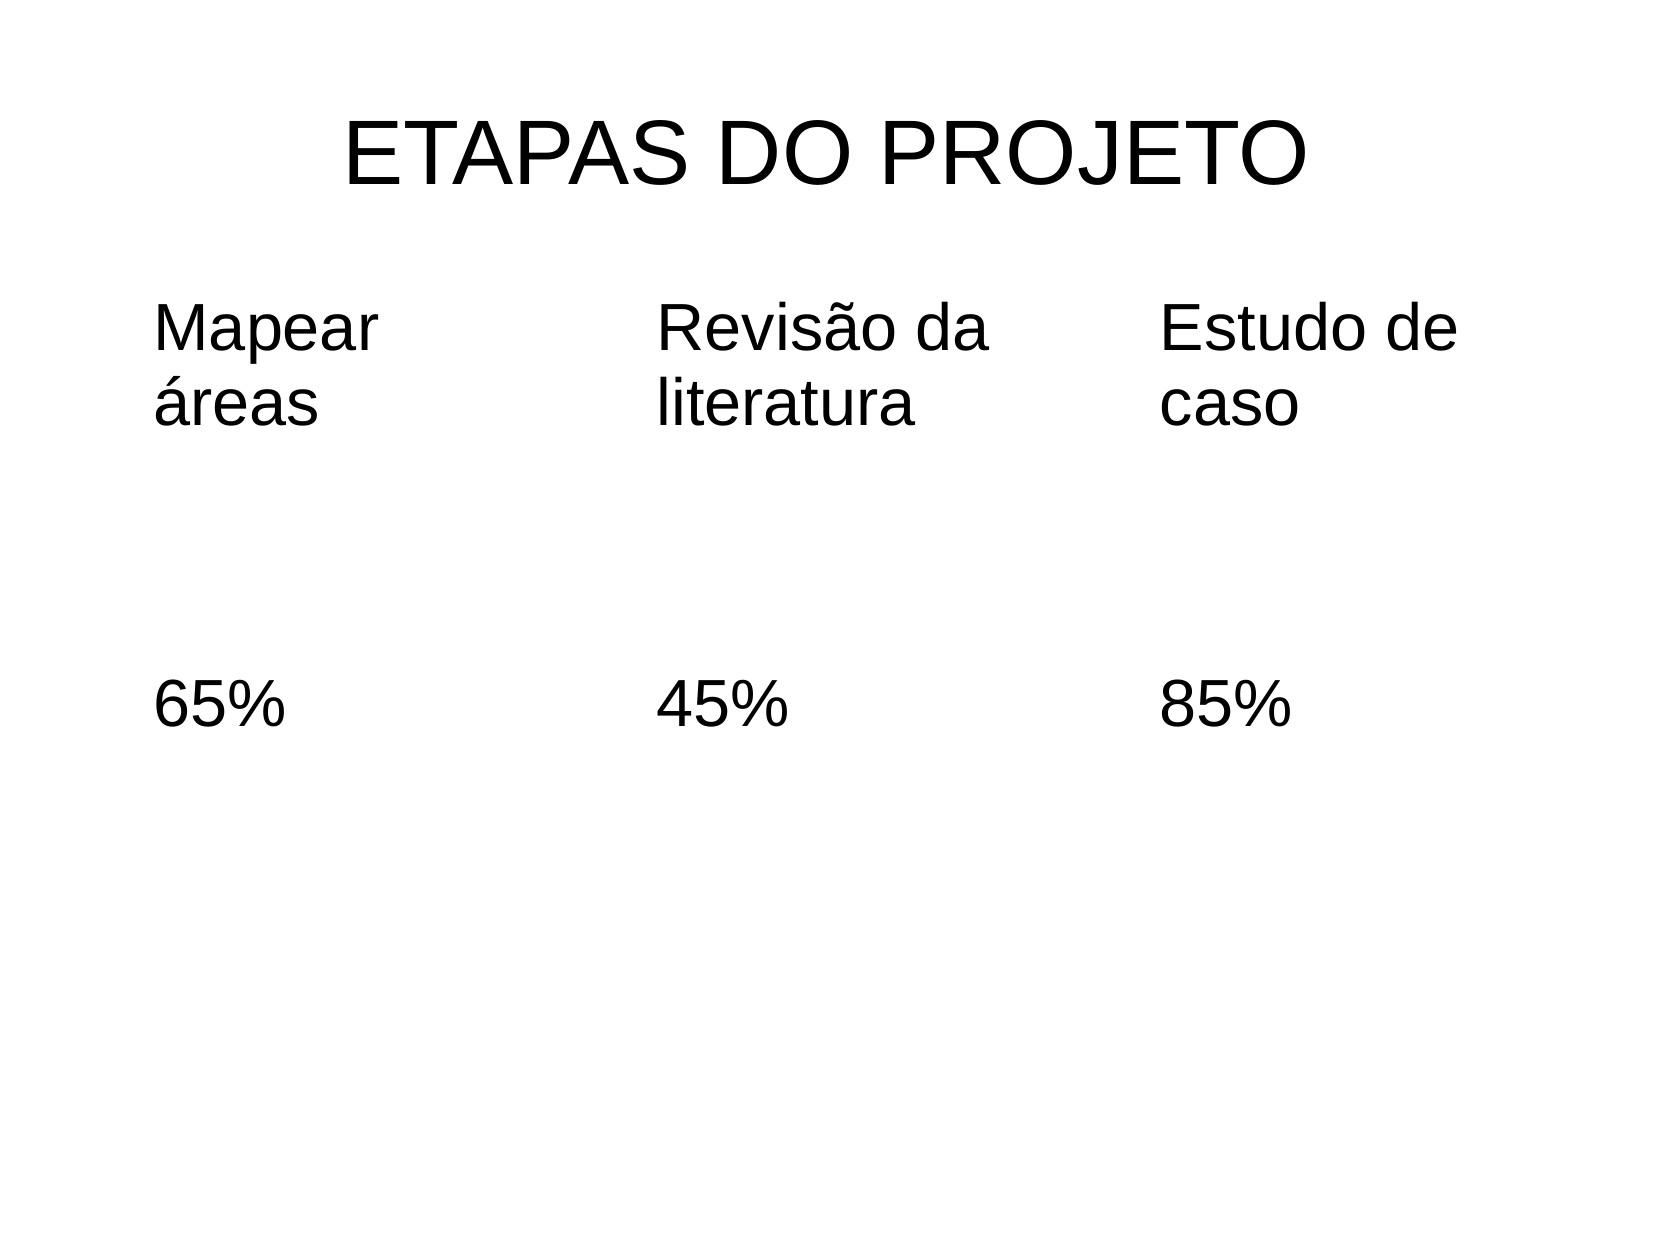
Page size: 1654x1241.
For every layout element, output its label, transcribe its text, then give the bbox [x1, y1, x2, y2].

list 85% [1088, 665, 1569, 1009]
list Estudo de caso [1088, 290, 1569, 634]
list Mapear áreas [82, 290, 562, 634]
list 65% [82, 665, 562, 1009]
list Revisão da literatura [585, 290, 1065, 634]
list 45% [585, 665, 1065, 1009]
title ETAPAS DO PROJETO [82, 49, 1571, 257]
